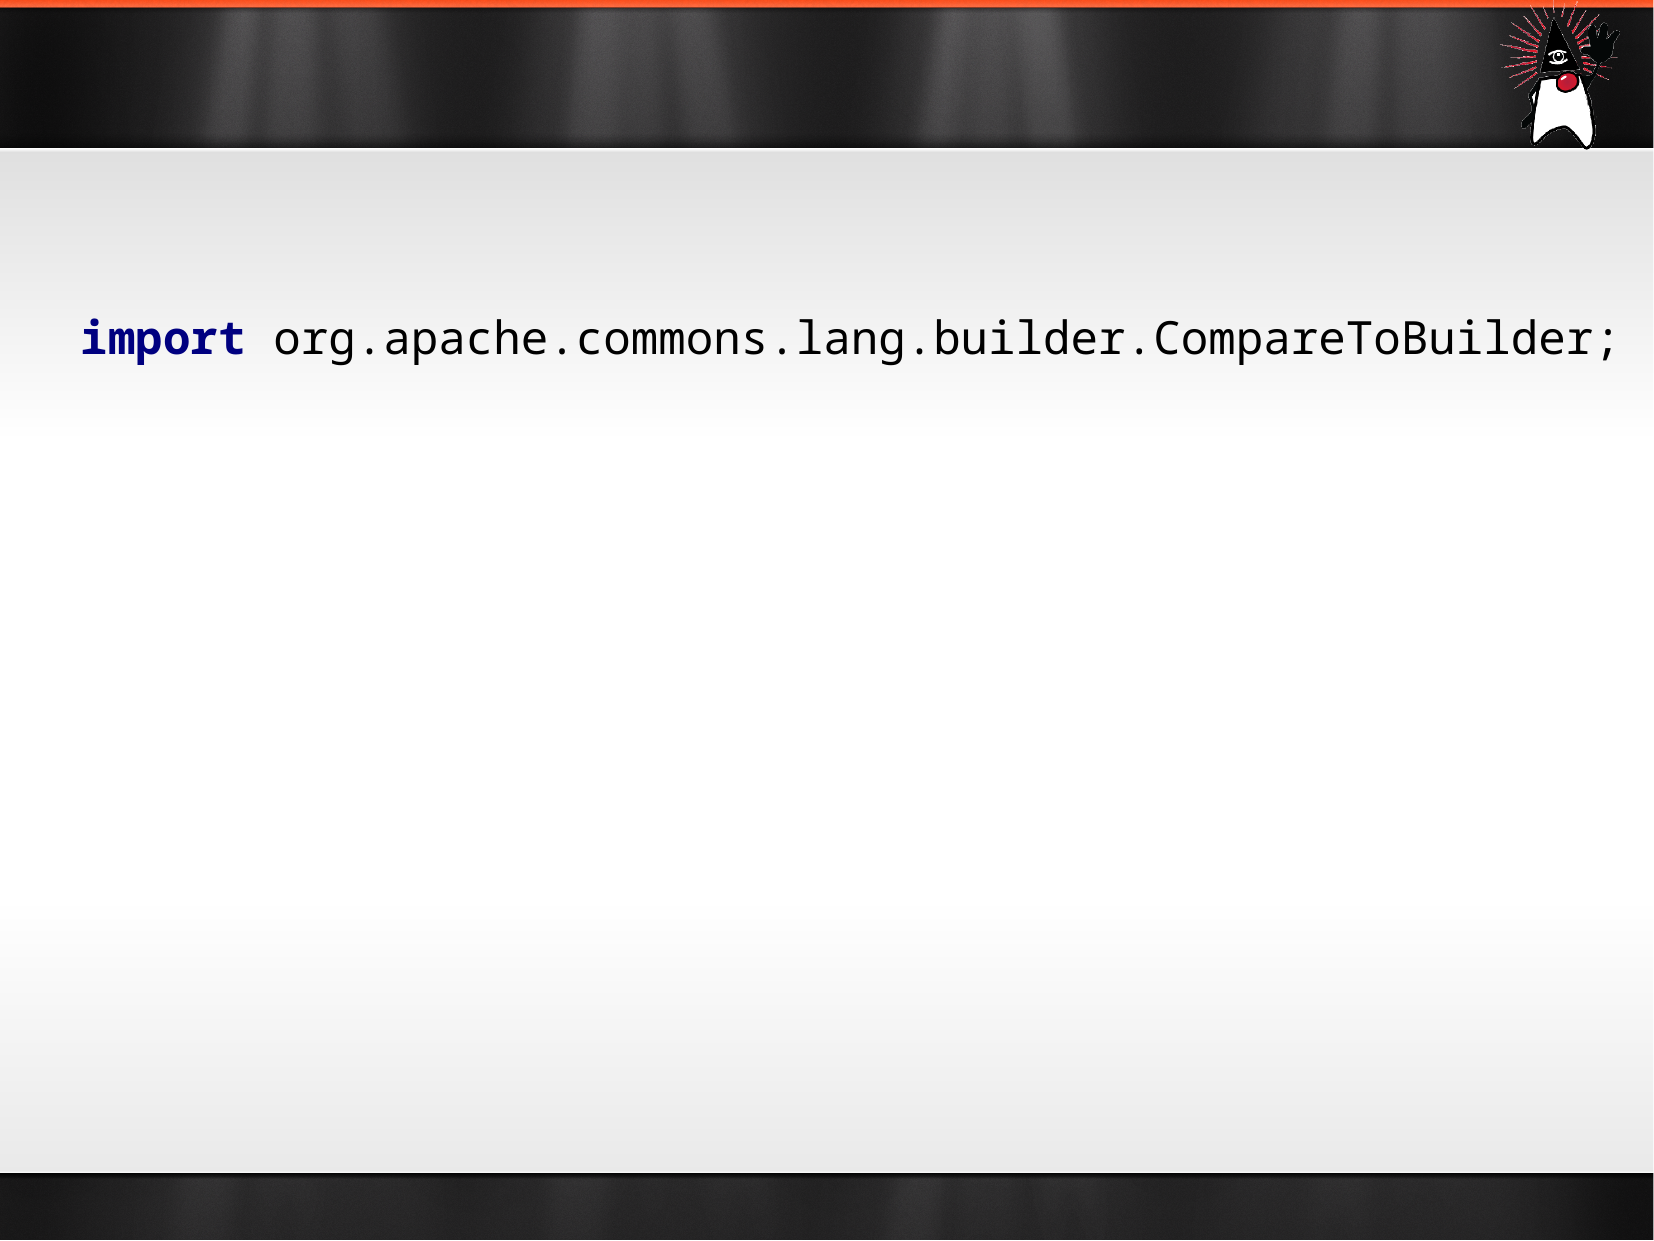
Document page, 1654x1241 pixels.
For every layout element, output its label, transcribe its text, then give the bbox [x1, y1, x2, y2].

subtitle import org.apache.commons.lang.builder.CompareToBuilder; [80, 305, 1654, 1125]
picture [0, 0, 1654, 1240]
